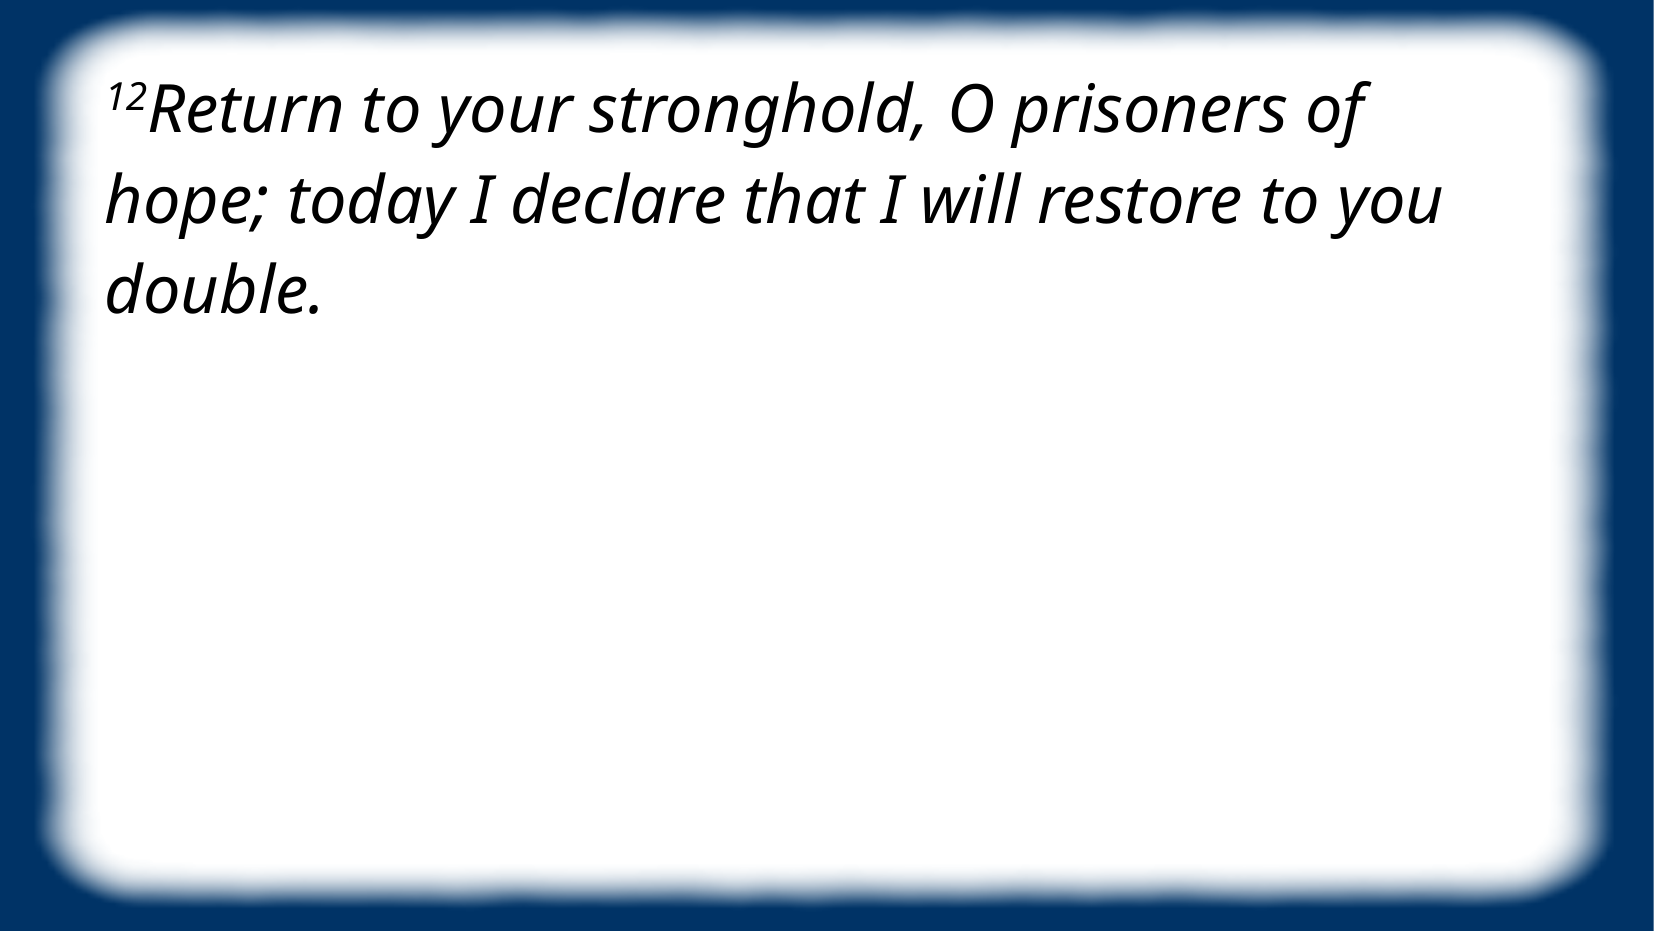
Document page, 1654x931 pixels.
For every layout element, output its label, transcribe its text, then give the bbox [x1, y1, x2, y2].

text_box 12Return to your stronghold, O prisoners of hope; today I declare that I will restore to you double. [90, 53, 1561, 376]
picture [0, 0, 1654, 931]
